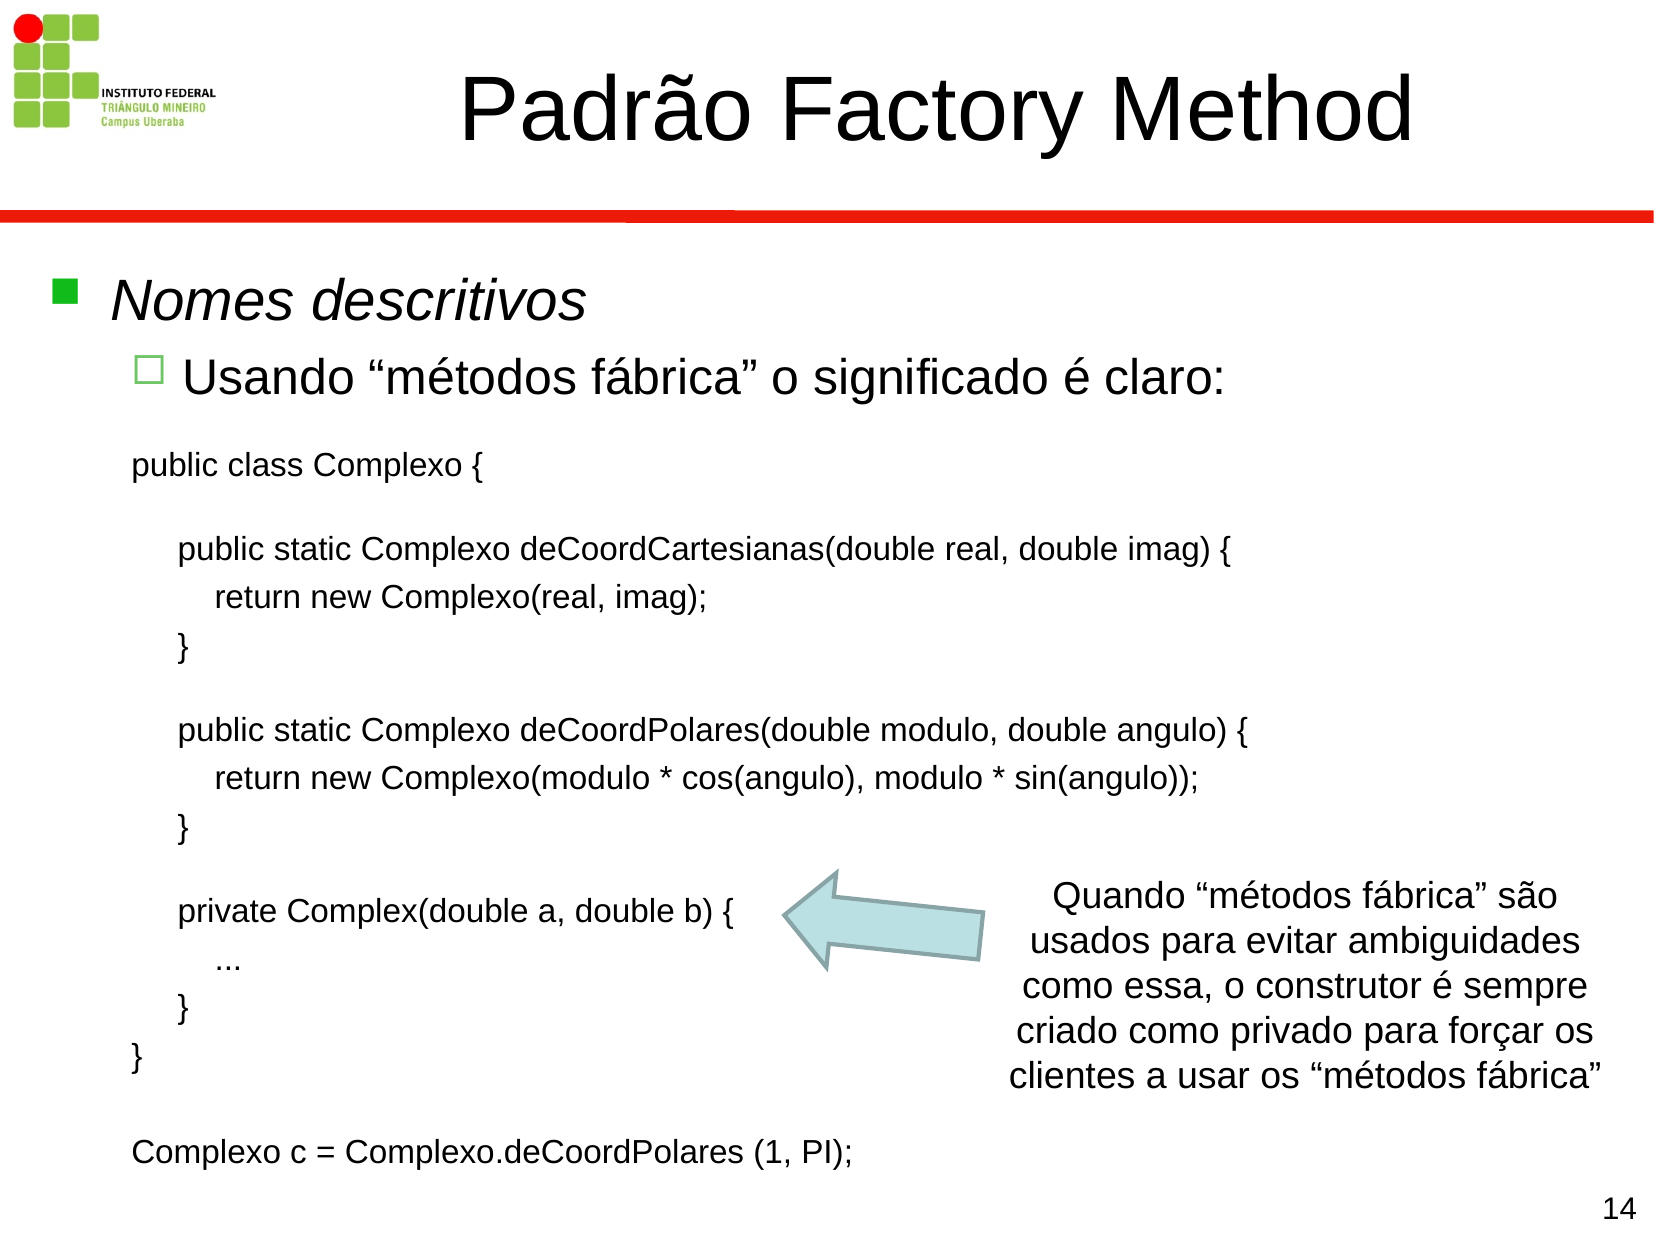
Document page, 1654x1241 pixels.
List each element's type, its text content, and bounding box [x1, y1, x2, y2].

text_box Quando “métodos fábrica” são usados para evitar ambiguidades como essa, o construtor é sempre criado como privado para forçar os clientes a usar os “métodos fábrica” [992, 863, 1619, 1150]
text_box Padrão Factory Method [253, 0, 1622, 207]
text_box Nomes descritivos Usando “métodos fábrica” o significado é claro: public class Complexo { public static Complexo deCoordCartesianas(double real, double imag) { return new Complexo(real, imag); } public static Complexo deCoordPolares(double modulo, double angulo) { return new Complexo(modulo * cos(angulo), modulo * sin(angulo)); } private Complex(double a, double b) { ... } } Complexo c = Complexo.deCoordPolares (1, PI); [32, 253, 1654, 1241]
picture [0, 2, 228, 139]
text_box <number> [1185, 1179, 1654, 1220]
text_box [784, 873, 984, 968]
